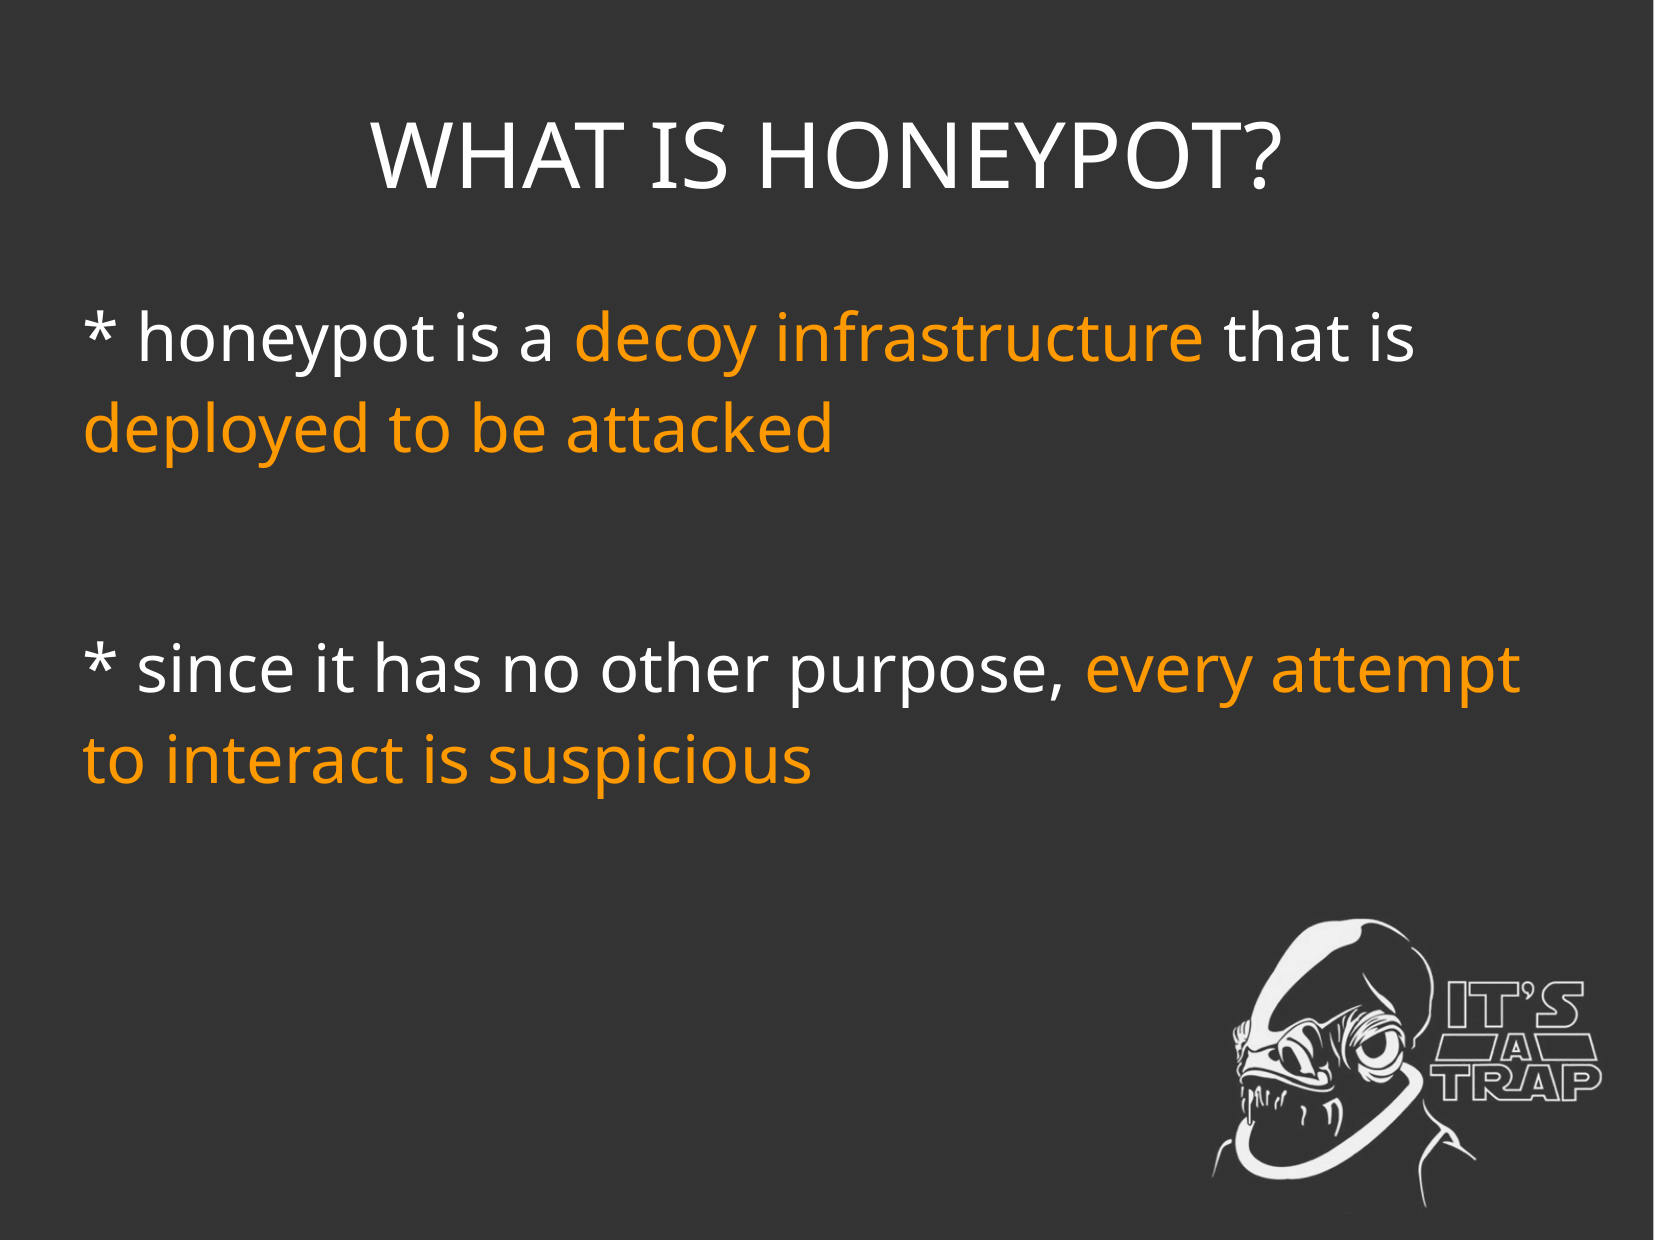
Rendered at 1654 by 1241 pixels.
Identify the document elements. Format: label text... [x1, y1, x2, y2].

list * honeypot is a decoy infrastructure that is deployed to be attacked * since it has no other purpose, every attempt to interact is suspicious [82, 290, 1571, 1010]
title WHAT IS HONEYPOT? [82, 49, 1571, 257]
picture [1177, 909, 1636, 1214]
